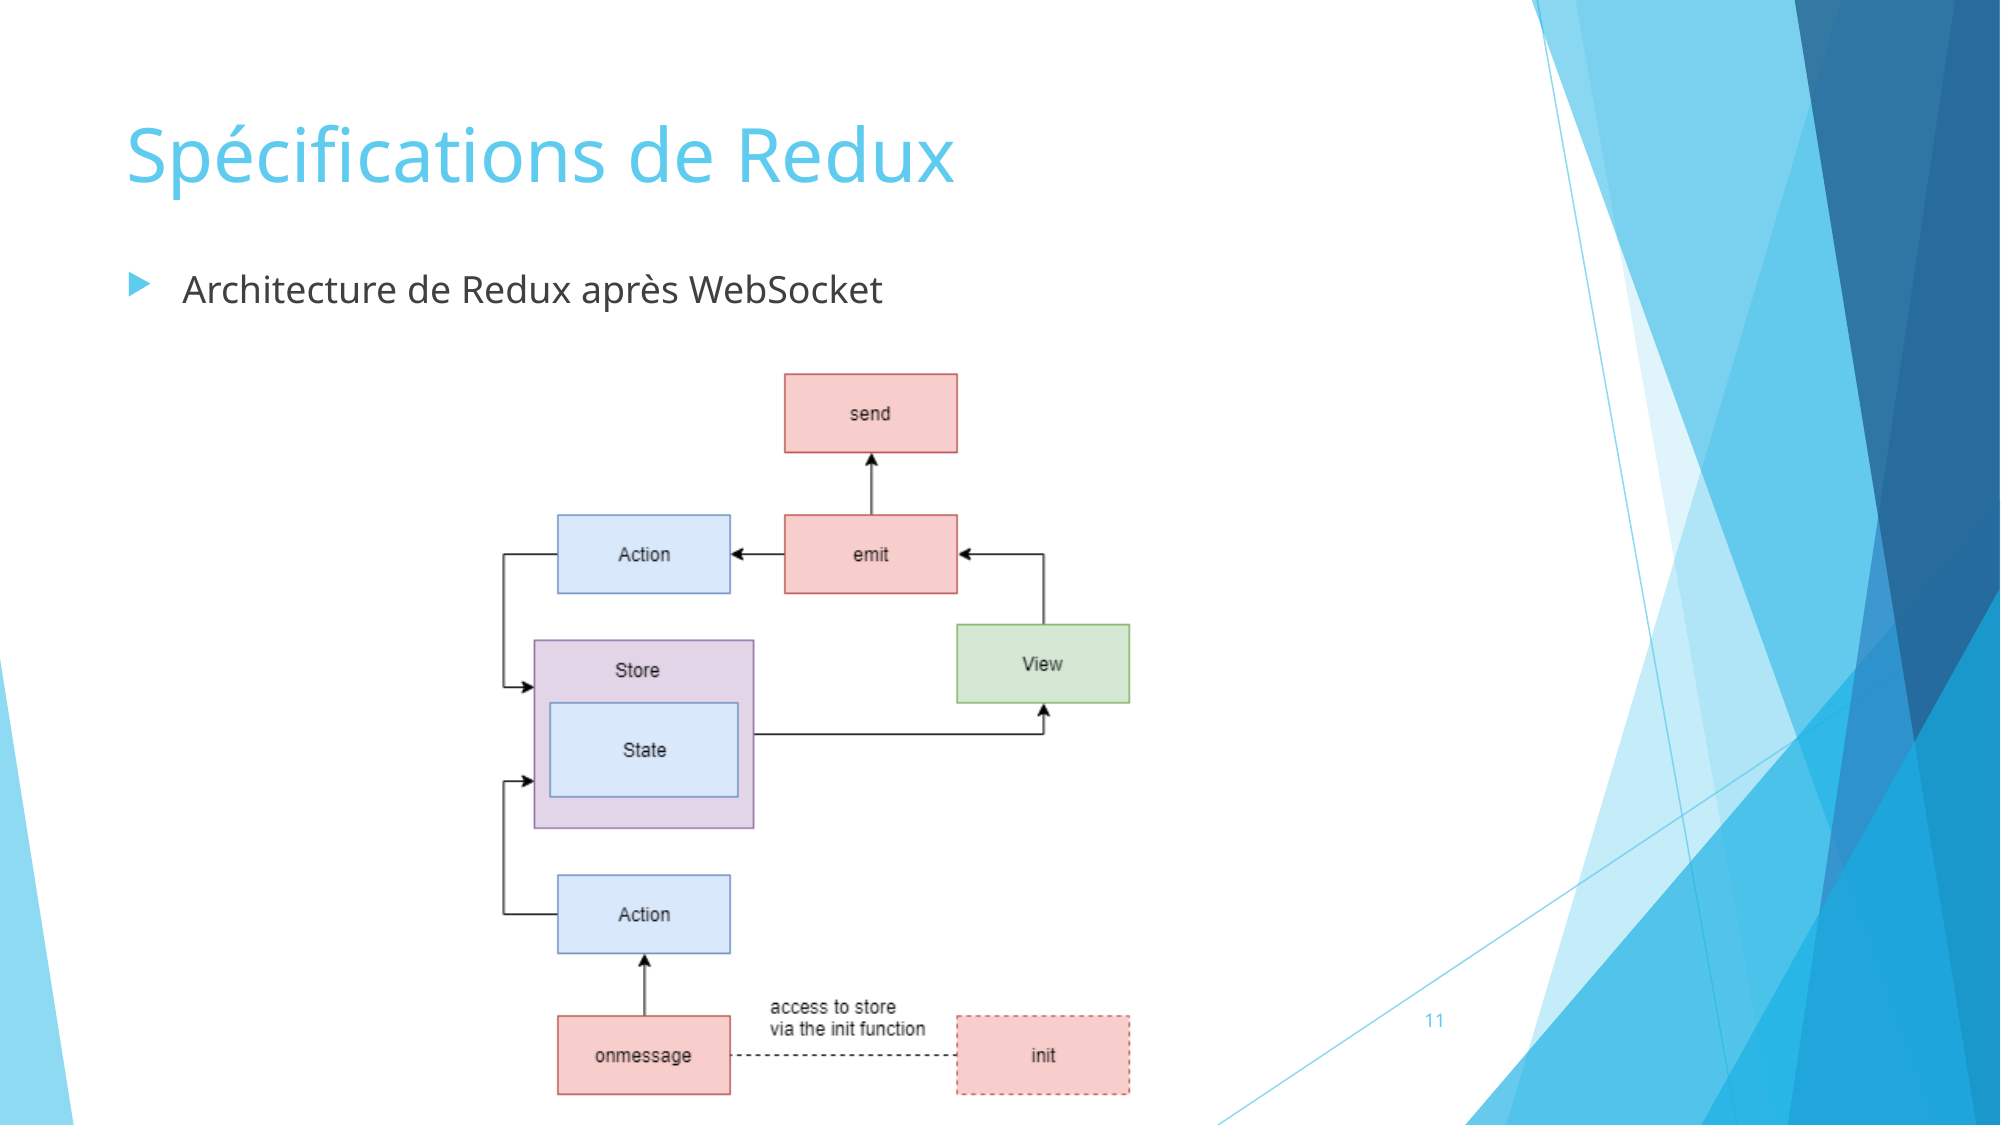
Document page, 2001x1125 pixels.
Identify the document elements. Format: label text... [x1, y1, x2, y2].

title Spécifications de Redux [111, 99, 1522, 258]
picture [487, 358, 1146, 1111]
text_box ‹#› [1409, 991, 1522, 1051]
list Architecture de Redux après WebSocket [111, 258, 1522, 895]
